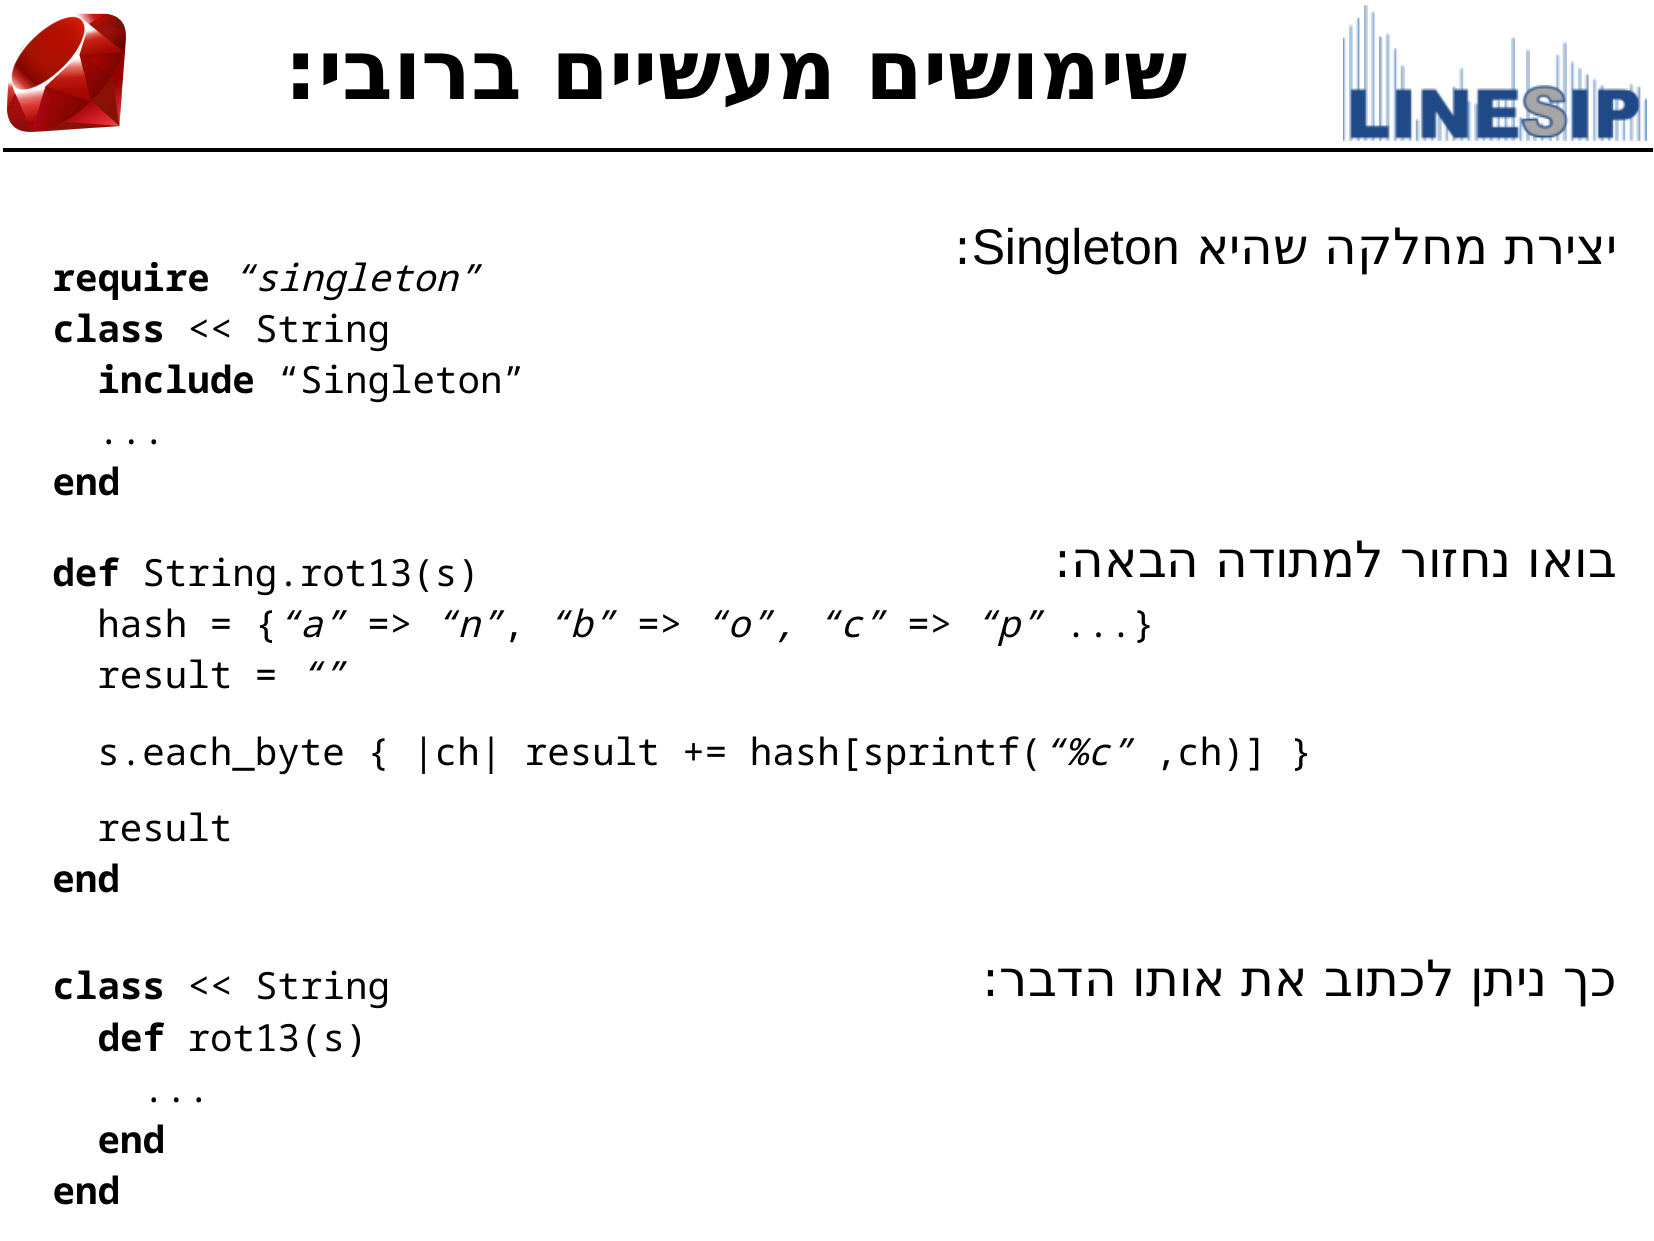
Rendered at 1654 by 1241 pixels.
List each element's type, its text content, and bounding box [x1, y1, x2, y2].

text_box שימושים מעשיים ברובי: [124, 14, 1350, 131]
text_box require “singleton” class << String include “Singleton” ... end [37, 243, 1613, 465]
text_box כך ניתן לכתוב את אותו הדבר: [19, 884, 1633, 984]
text_box def String.rot13(s) hash = {“a” => “n”, “b” => “o”, “c” => “p” ...} result = “” s.each_byte { |ch| result += hash[sprintf(“%c” ,ch)] } result end [37, 539, 1613, 903]
picture [1343, 5, 1647, 141]
text_box יצירת מחלקה שהיא Singleton: [19, 152, 1633, 241]
text_box בואו נחזור למתודה הבאה: [19, 465, 1633, 564]
picture [5, 11, 126, 132]
text_box class << String def rot13(s) ... end end [37, 984, 1613, 1191]
